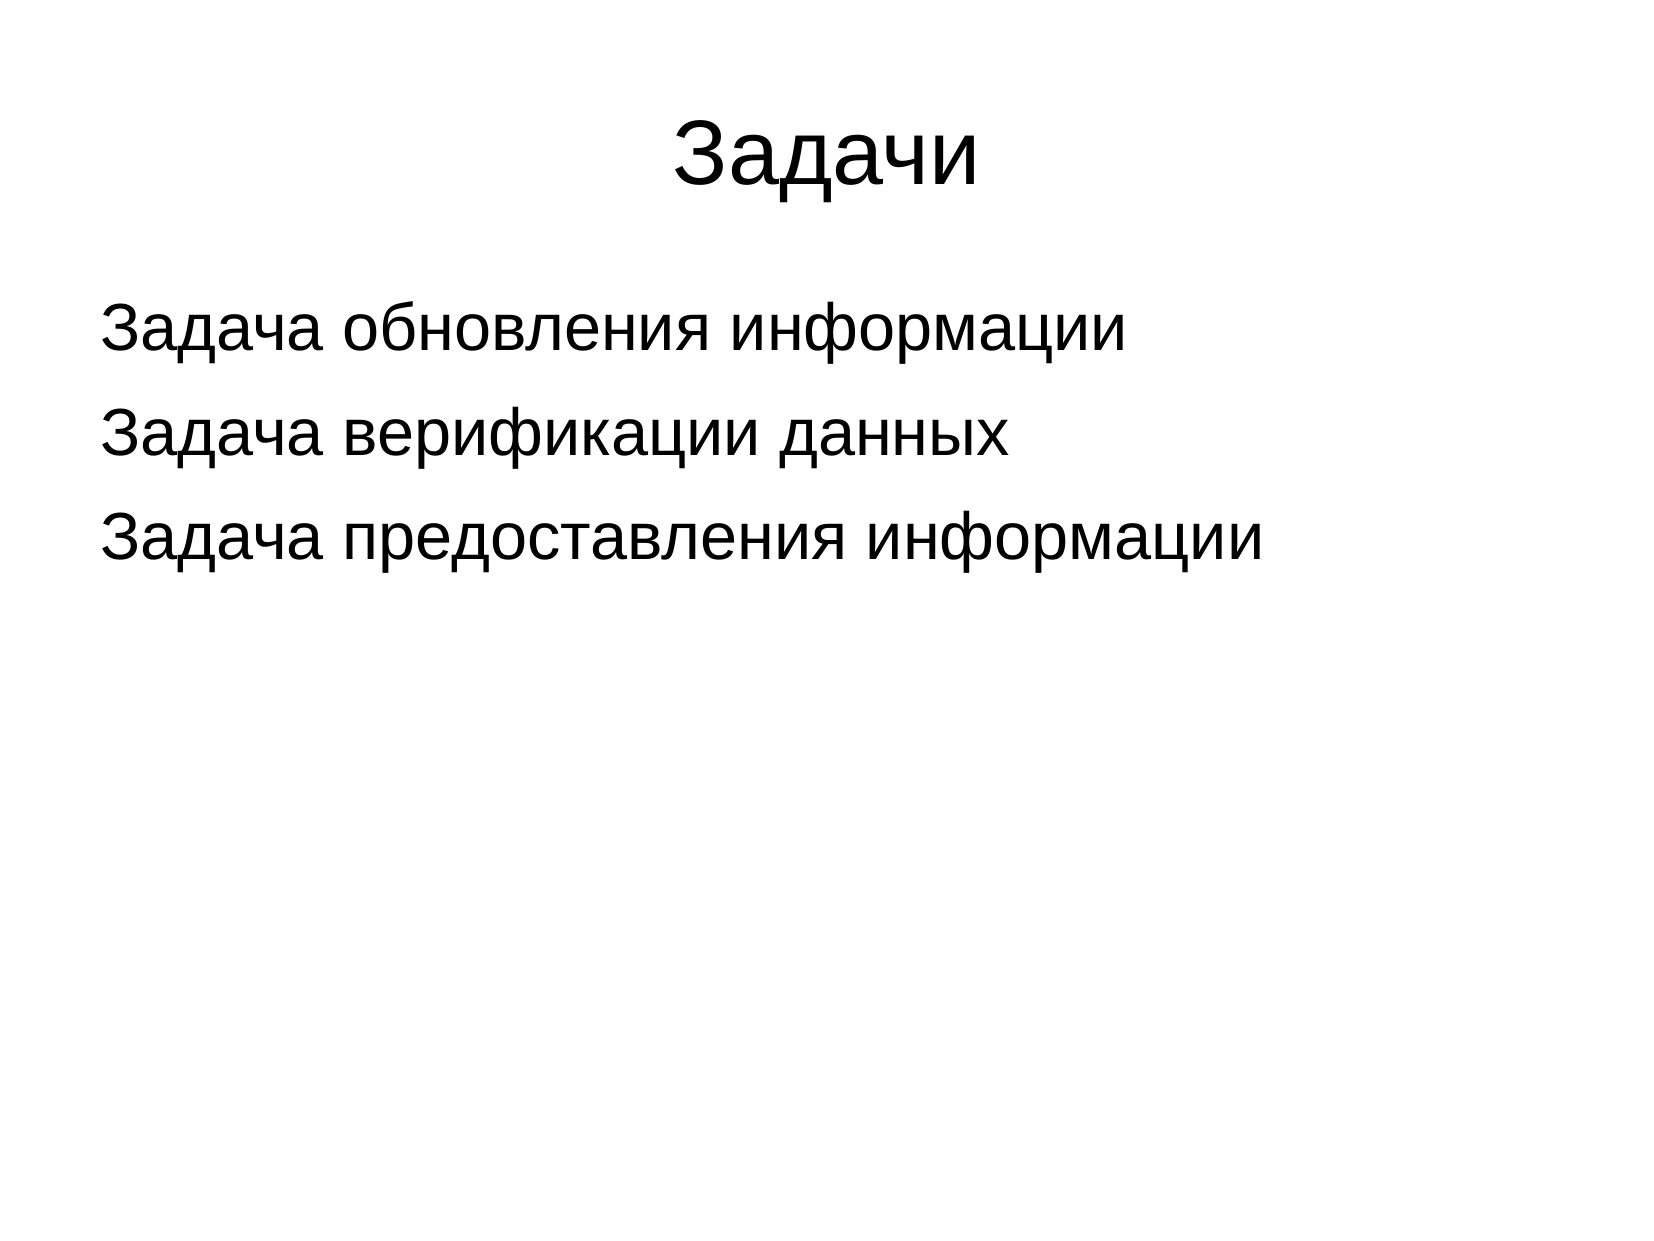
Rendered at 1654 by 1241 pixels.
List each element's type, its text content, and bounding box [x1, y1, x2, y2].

list Задача обновления информации Задача верификации данных Задача предоставления информации [82, 290, 1571, 1109]
title Задачи [82, 56, 1571, 250]
